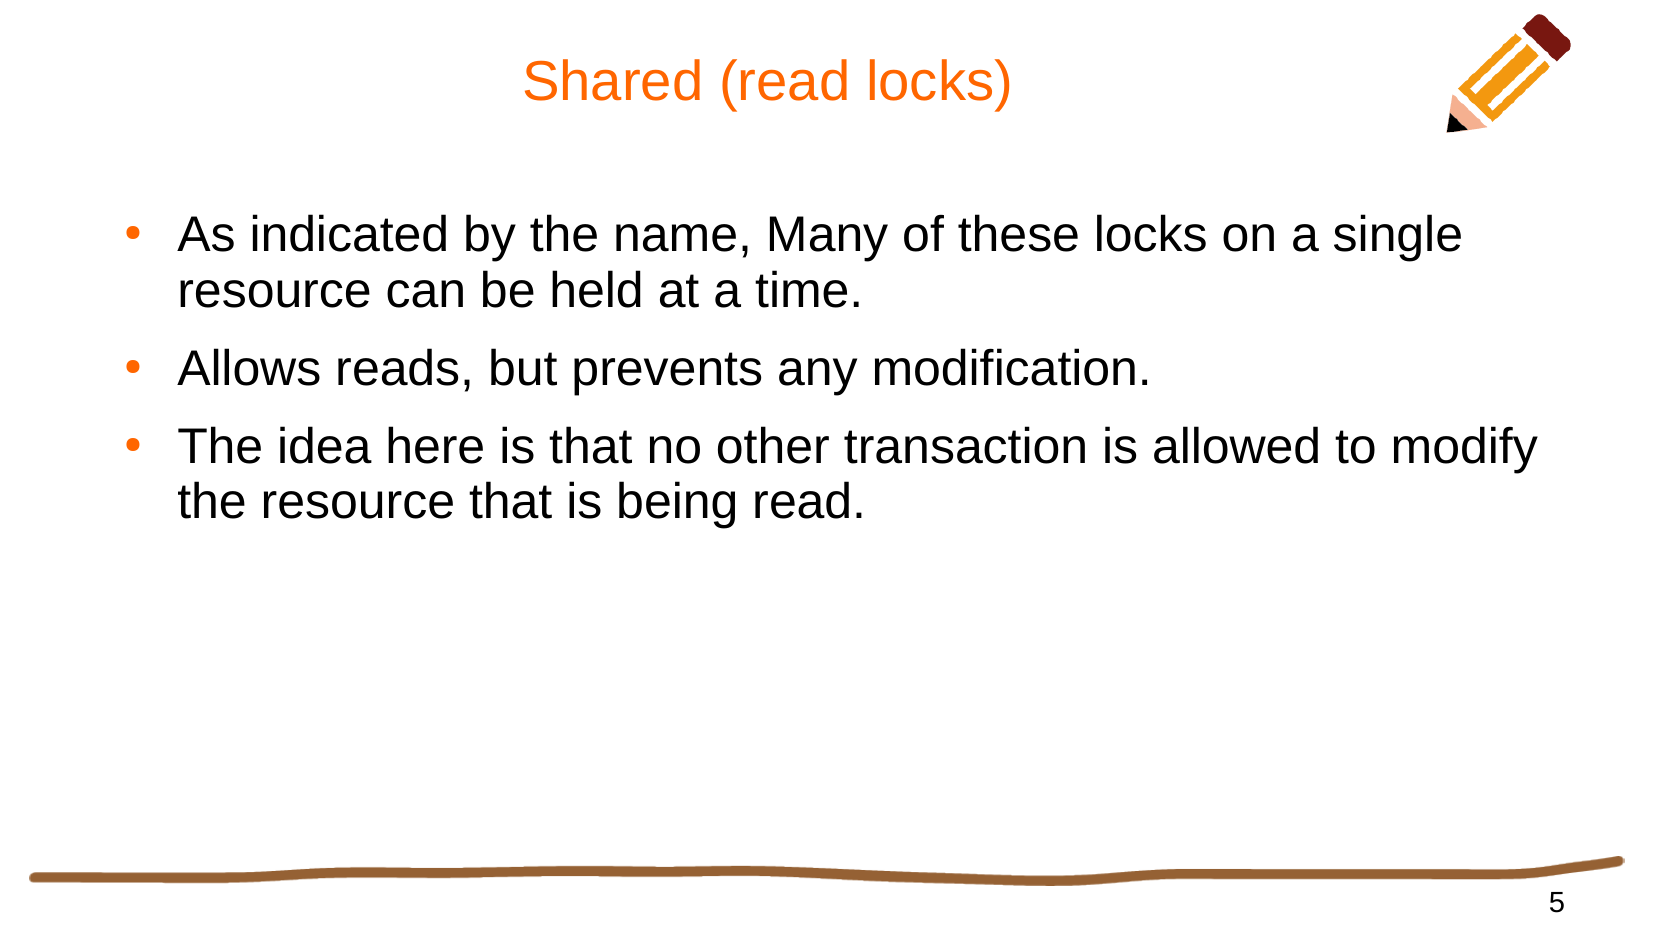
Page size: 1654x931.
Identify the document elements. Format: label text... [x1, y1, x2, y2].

picture [1446, 14, 1571, 133]
picture [29, 856, 1625, 886]
title Shared (read locks) [88, 29, 1447, 133]
list As indicated by the name, Many of these locks on a single resource can be held at a time. Allows reads, but prevents any modification. The idea here is that no other transaction is allowed to modify the resource that is being read. [106, 206, 1565, 857]
